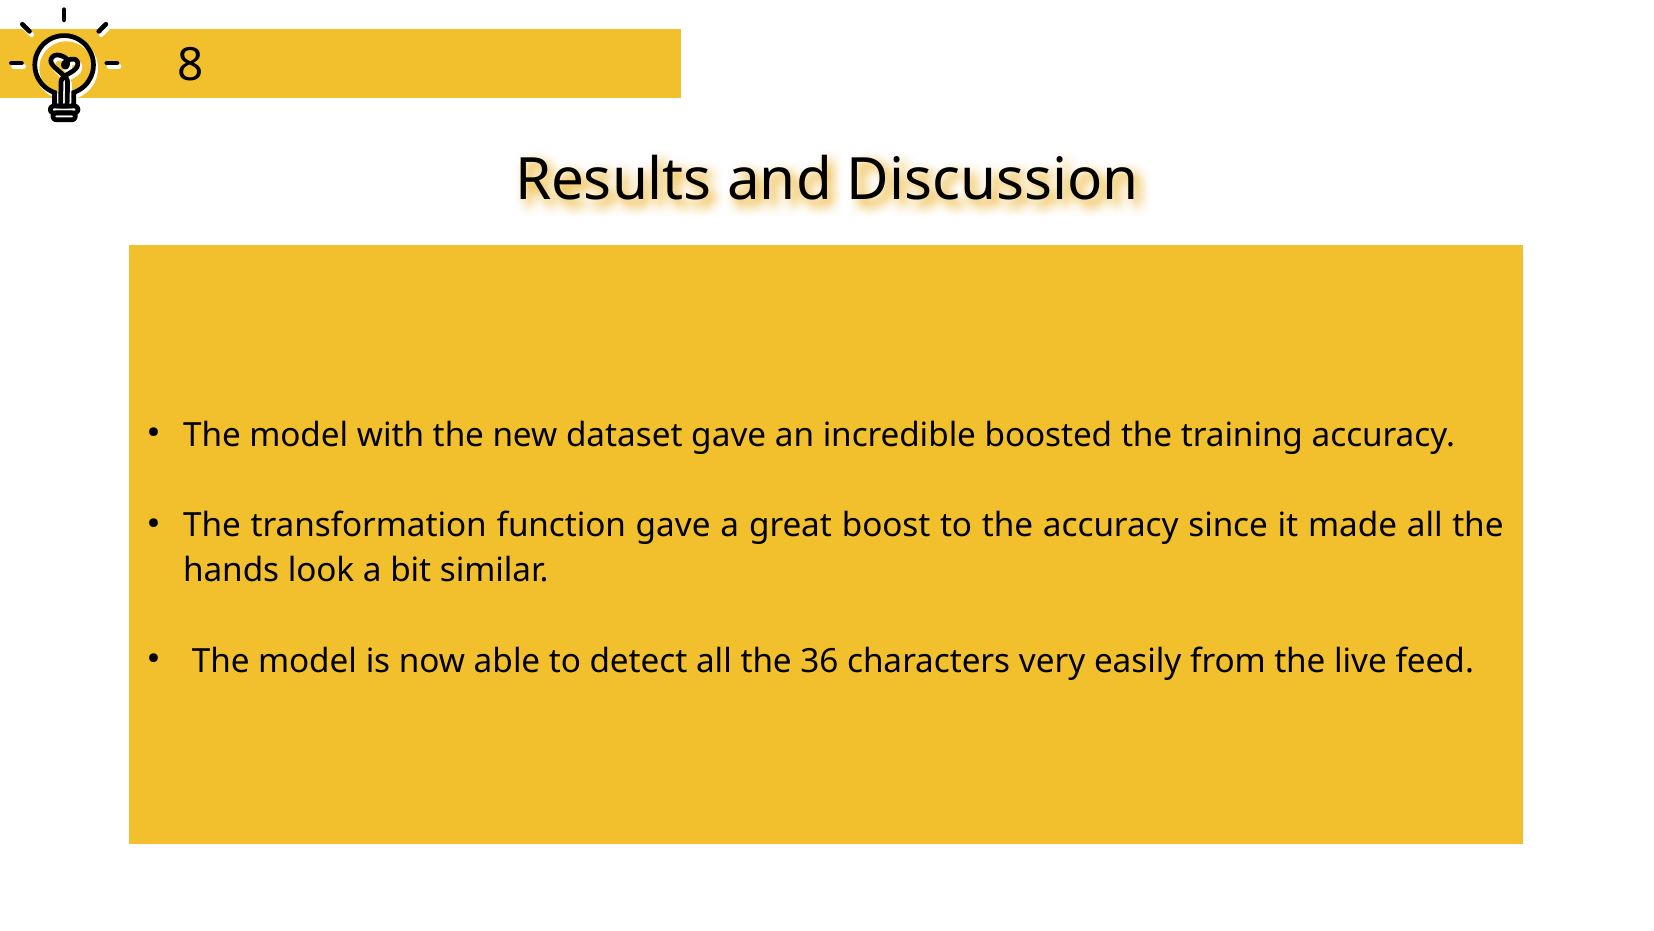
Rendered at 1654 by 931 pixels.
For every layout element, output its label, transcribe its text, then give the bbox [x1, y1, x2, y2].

title Results and Discussion [147, 118, 1506, 237]
text_box The model with the new dataset gave an incredible boosted the training accuracy. The transformation function gave a great boost to the accuracy since it made all the hands look a bit similar. The model is now able to detect all the 36 characters very easily from the live feed. [147, 265, 1506, 827]
title 8 [177, 29, 623, 97]
